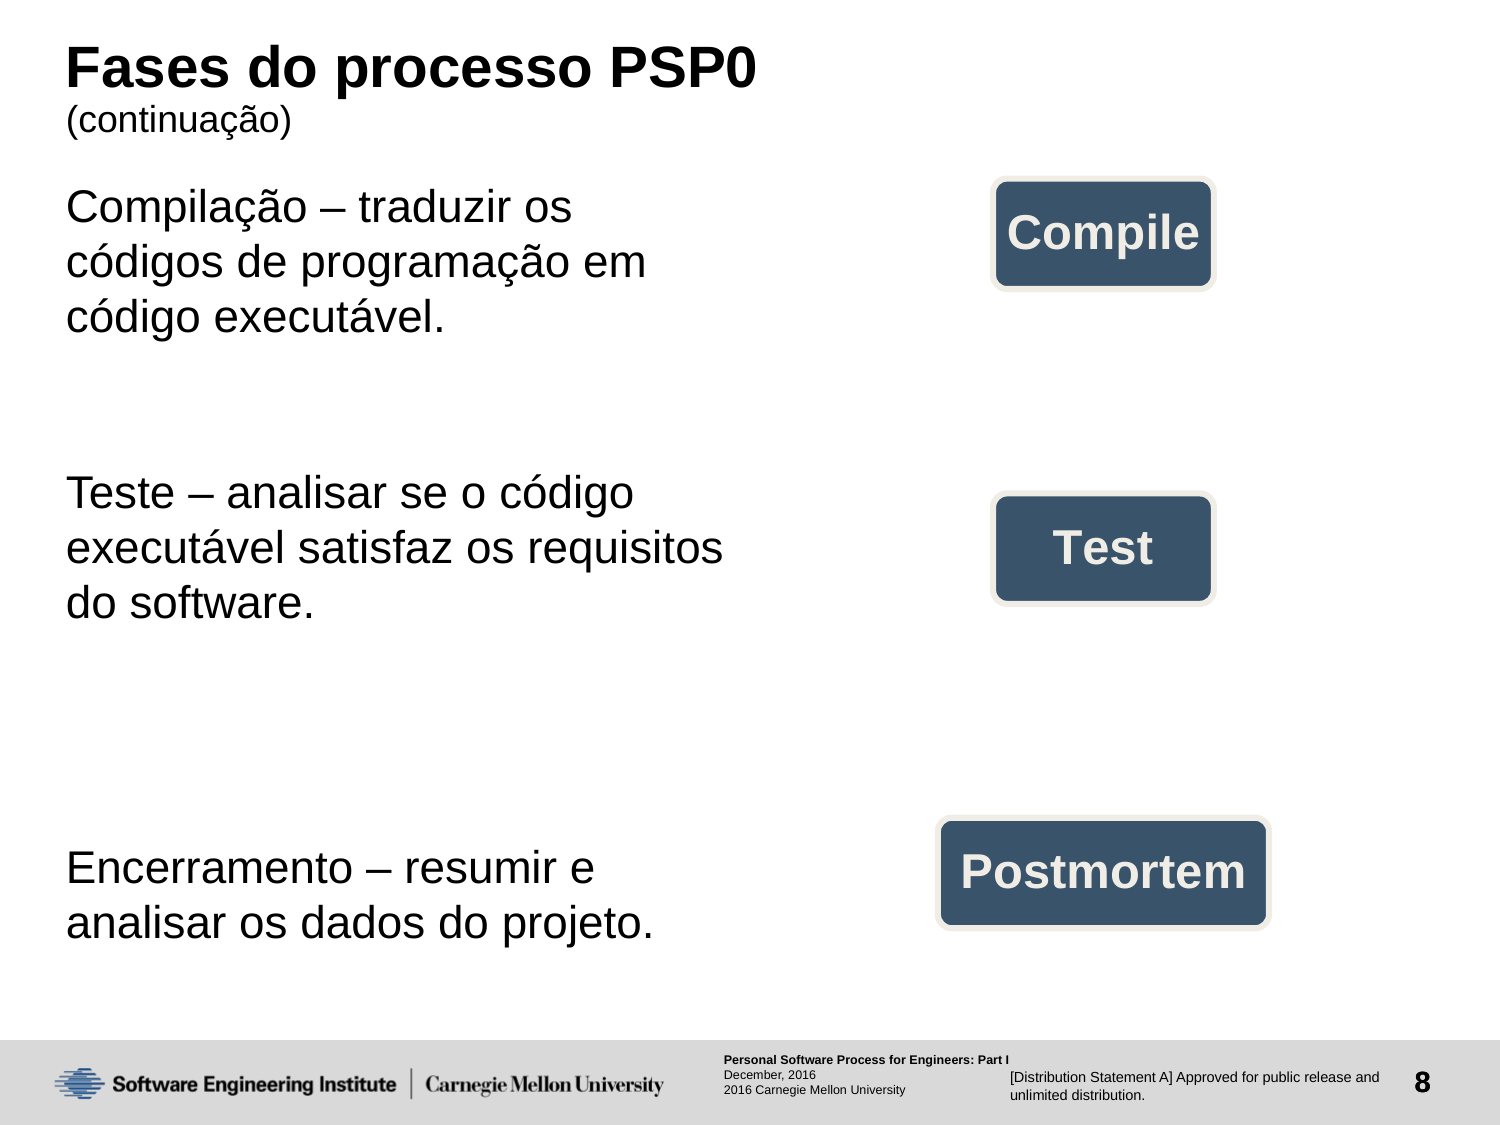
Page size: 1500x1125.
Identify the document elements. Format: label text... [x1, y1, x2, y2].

picture [934, 175, 1276, 935]
list Compilação – traduzir os códigos de programação em código executável. Teste – analisar se o código executável satisfaz os requisitos do software. Encerramento – resumir e analisar os dados do projeto. [65, 176, 738, 891]
title Fases do processo PSP0 (continuação) [65, 37, 1313, 148]
picture [46, 1061, 673, 1104]
